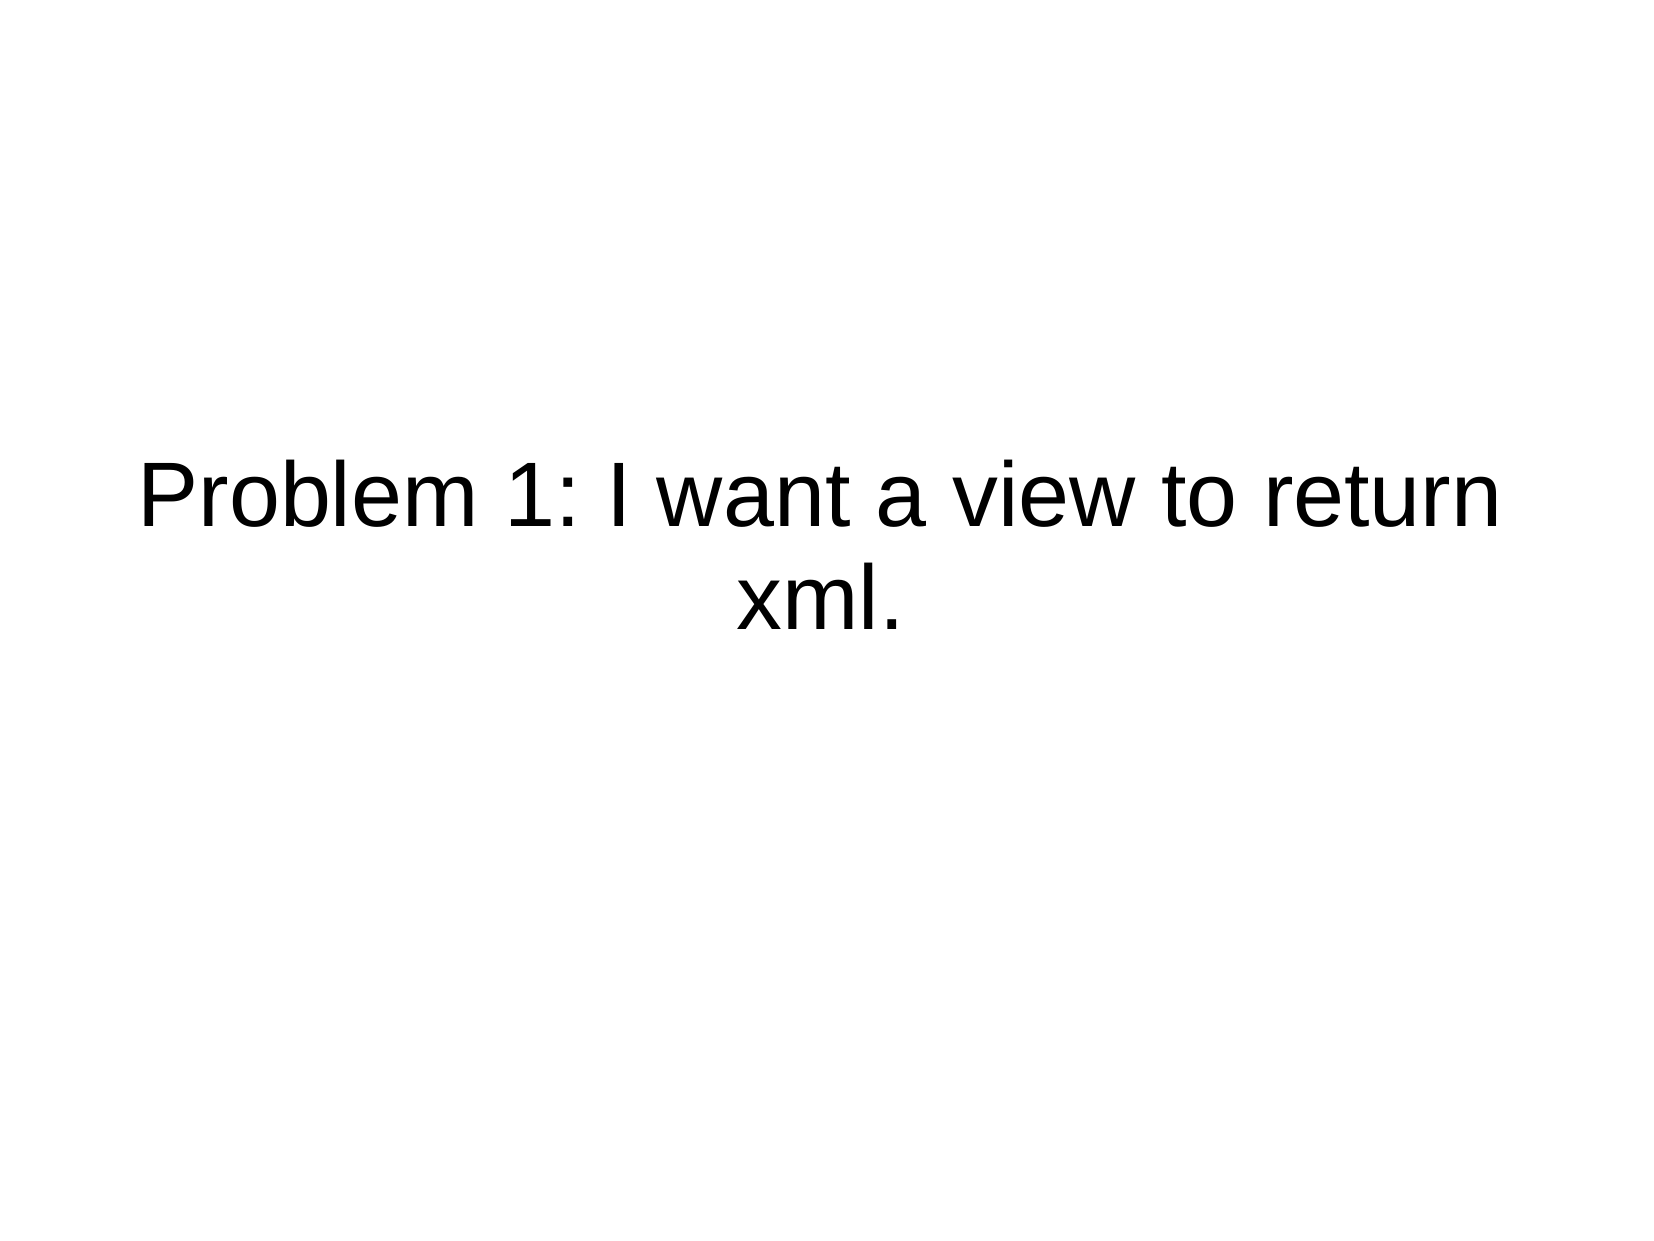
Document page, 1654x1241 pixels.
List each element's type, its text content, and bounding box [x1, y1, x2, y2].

title Problem 1: I want a view to return xml. [76, 442, 1565, 651]
